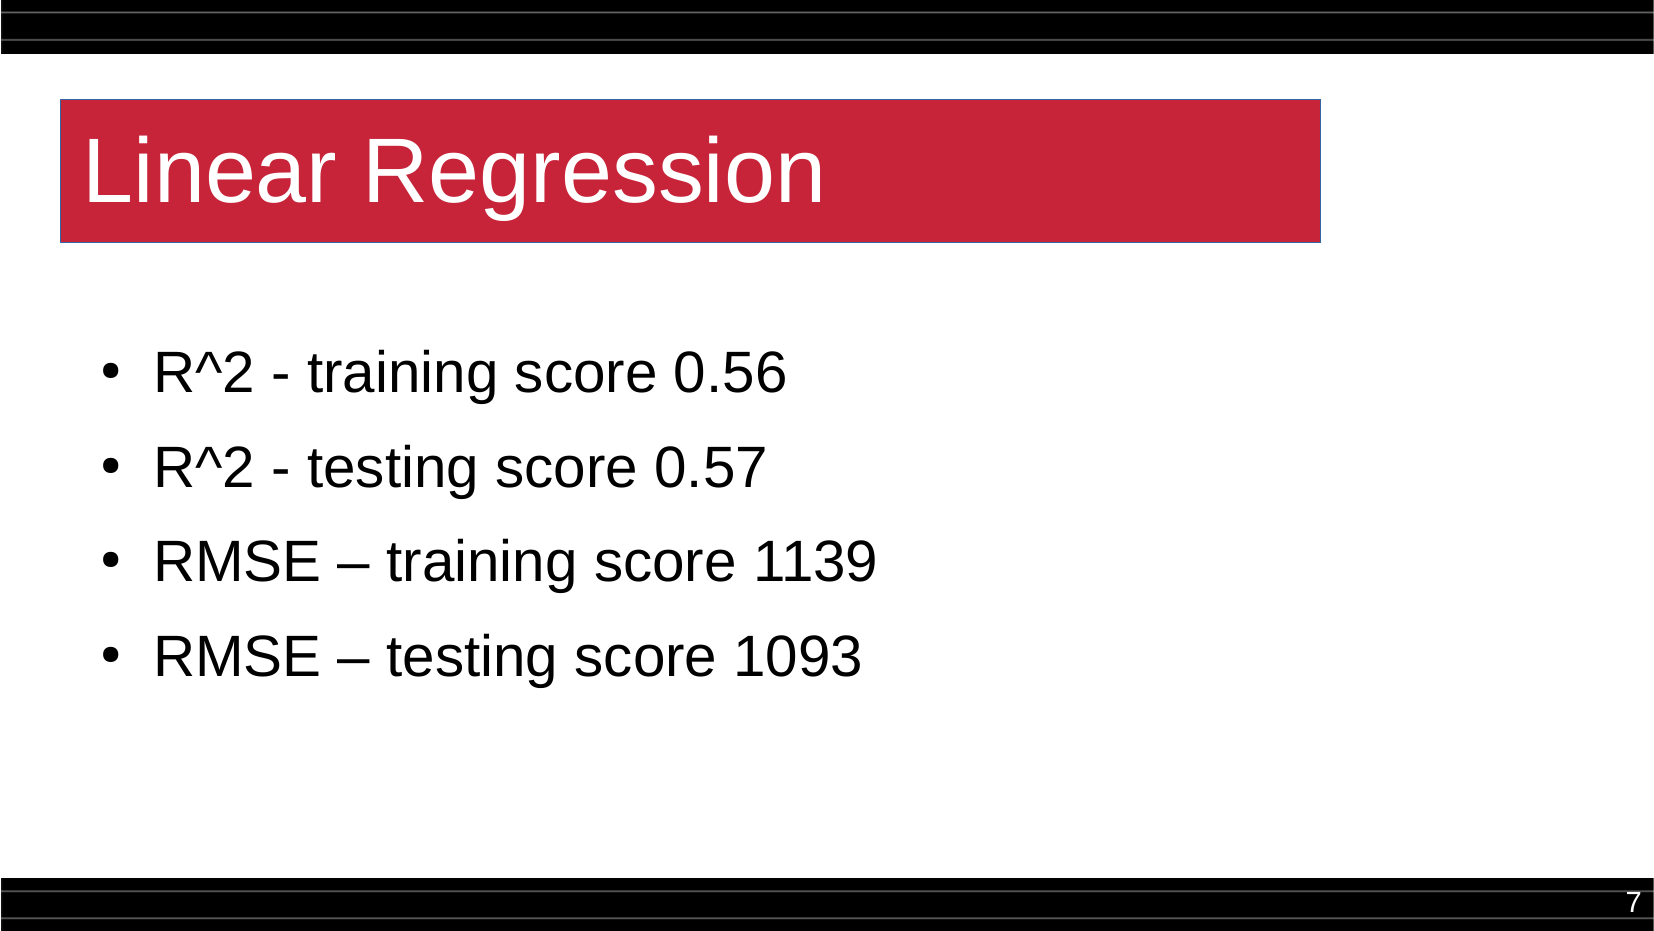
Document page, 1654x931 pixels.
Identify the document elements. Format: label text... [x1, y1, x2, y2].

picture [1, 0, 1654, 54]
text_box [60, 99, 82, 243]
picture [1, 878, 1654, 931]
list R^2 - training score 0.56 R^2 - testing score 0.57 RMSE – training score 1139 RMSE – testing score 1093 [82, 271, 1571, 758]
title Linear Regression [82, 92, 1571, 249]
